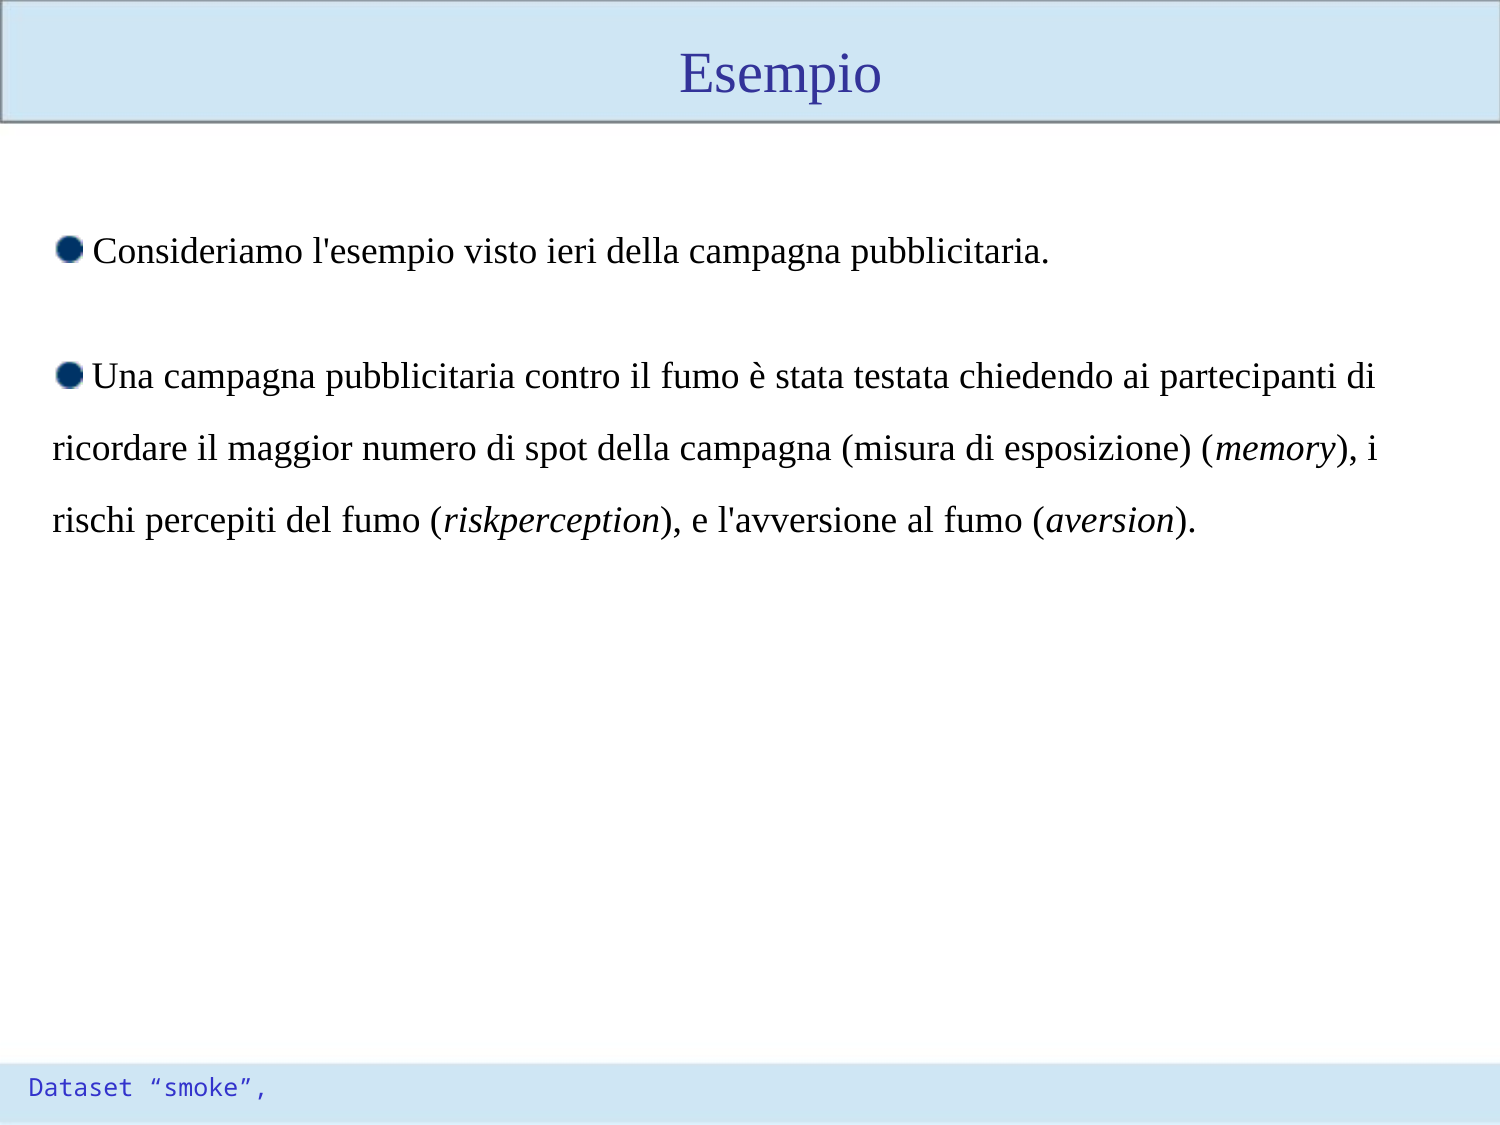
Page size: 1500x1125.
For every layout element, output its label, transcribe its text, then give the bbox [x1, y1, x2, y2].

text_box Consideriamo l'esempio visto ieri della campagna pubblicitaria. Una campagna pubblicitaria contro il fumo è stata testata chiedendo ai partecipanti di ricordare il maggior numero di spot della campagna (misura di esposizione) (memory), i rischi percepiti del fumo (riskperception), e l'avversione al fumo (aversion). [37, 184, 1463, 673]
text_box Dataset “smoke”, [13, 1063, 1500, 1109]
title Esempio [249, 21, 1313, 117]
picture [0, 0, 1500, 1125]
